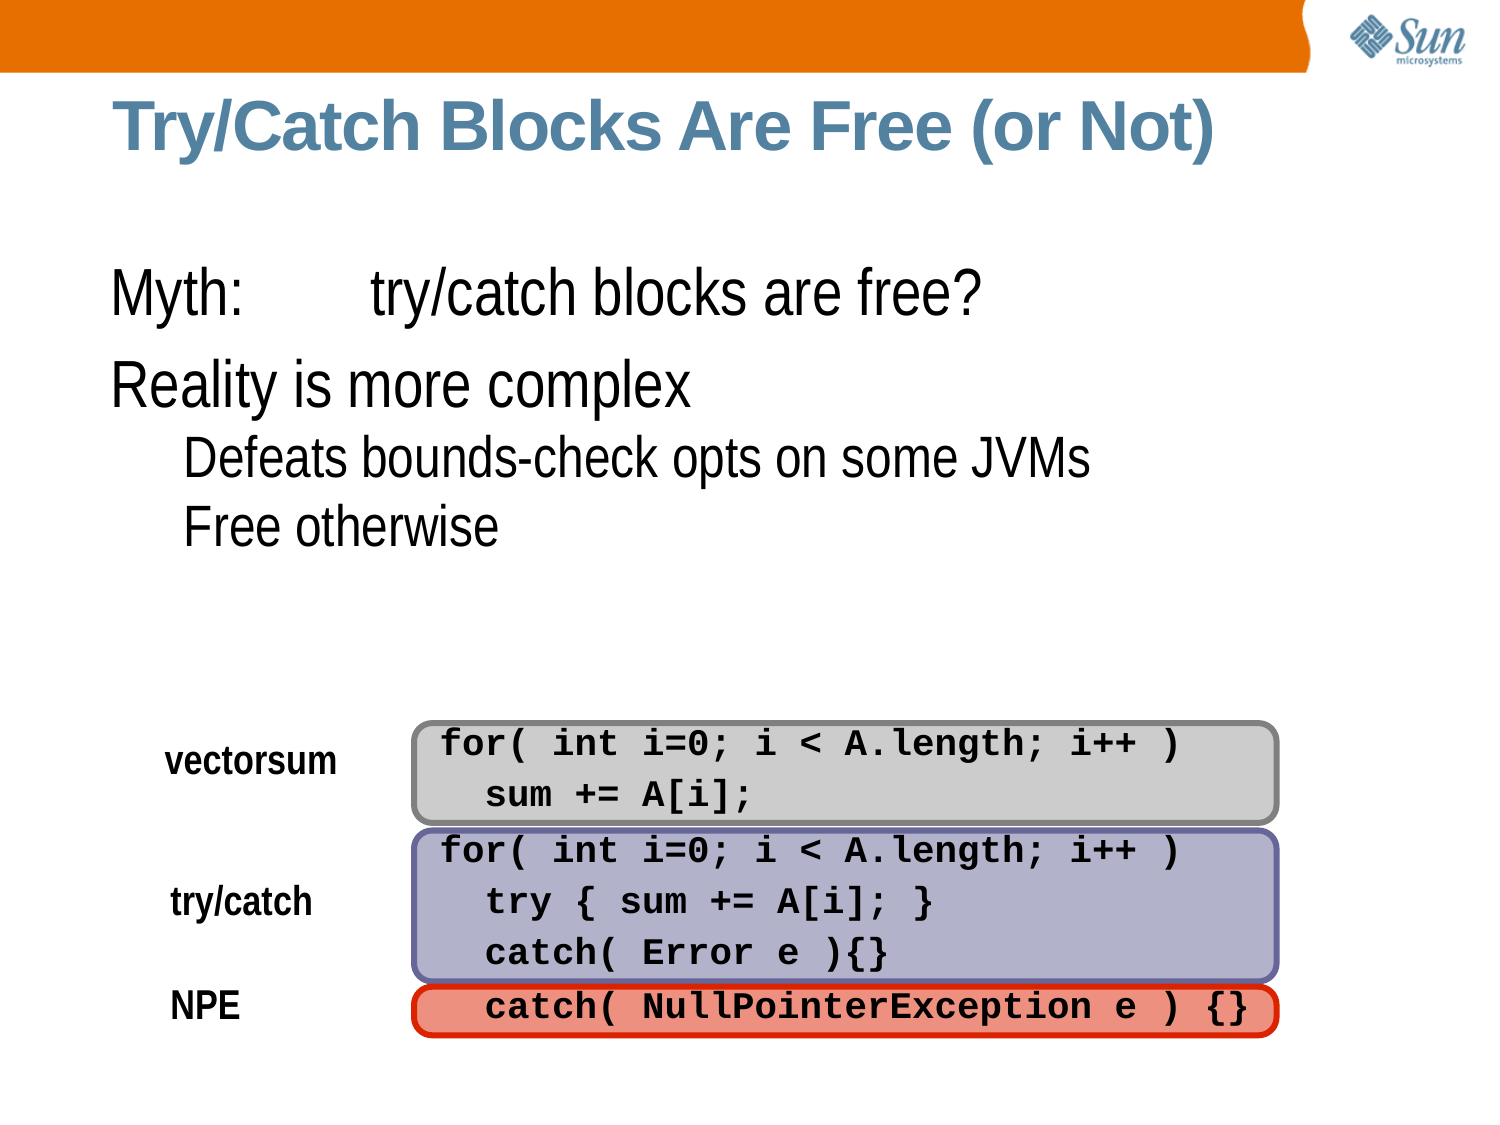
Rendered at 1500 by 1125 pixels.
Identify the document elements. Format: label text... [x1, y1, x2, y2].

text_box NPE [170, 987, 390, 1044]
list Myth: try/catch blocks are free? Reality is more complex Defeats bounds-check opts on some JVMs Free otherwise [107, 263, 1402, 648]
text_box for( int i=0; i < A.length; i++ ) sum += A[i]; [414, 723, 1277, 823]
title Try/Catch Blocks Are Free (or Not) [112, 93, 1417, 244]
text_box vectorsum [164, 741, 396, 799]
text_box try/catch [170, 883, 390, 940]
text_box catch( NullPointerException e ) {} [414, 986, 1277, 1036]
text_box for( int i=0; i < A.length; i++ ) try { sum += A[i]; } catch( Error e ){} [414, 830, 1277, 982]
picture [0, 0, 1500, 75]
